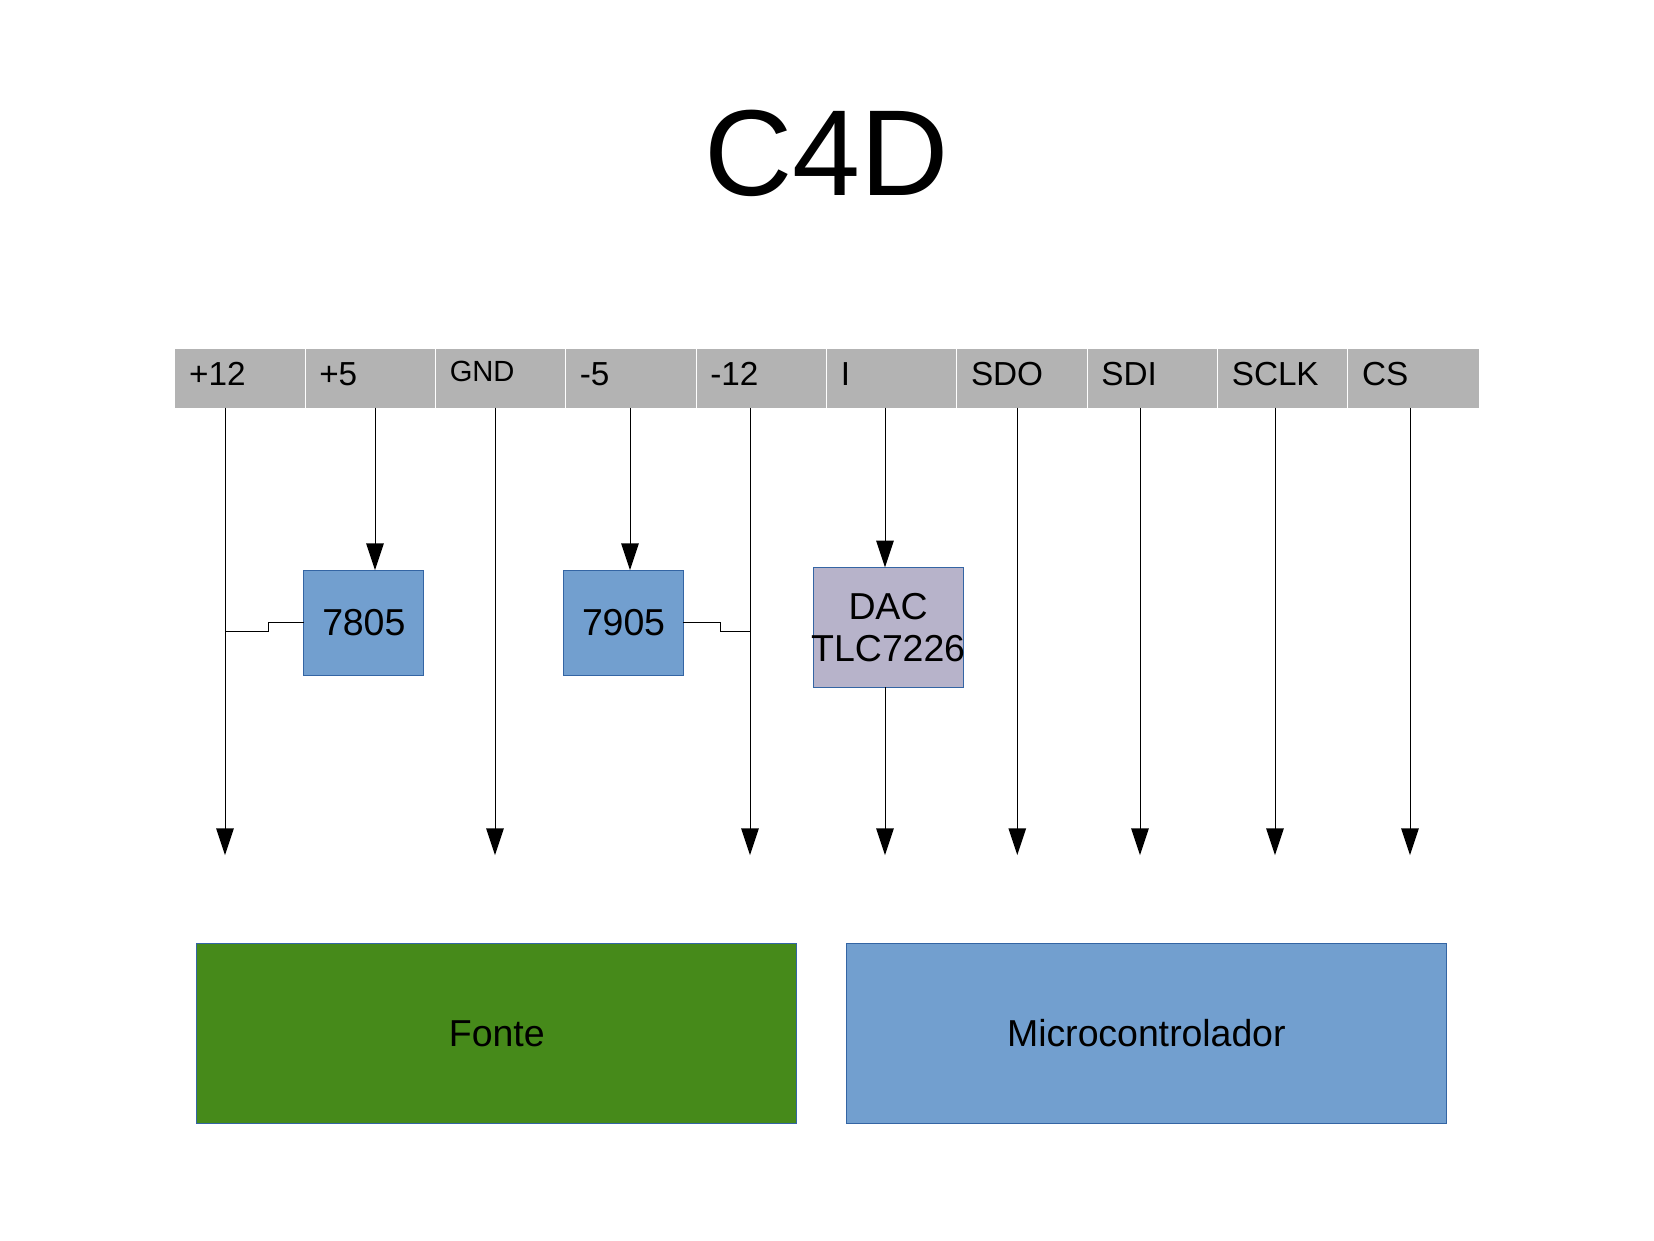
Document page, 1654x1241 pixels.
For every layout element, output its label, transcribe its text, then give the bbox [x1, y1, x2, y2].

text_box 7805 [303, 570, 424, 676]
table_header SCLK [1218, 349, 1347, 408]
table_header SDI [1088, 349, 1217, 408]
table_header -12 [697, 349, 826, 408]
text_box Fonte [196, 943, 797, 1124]
table_header I [827, 349, 956, 408]
table_header SDO [957, 349, 1087, 408]
title C4D [82, 49, 1571, 257]
table_header GND [436, 349, 565, 408]
text_box 7905 [563, 570, 684, 676]
table_header -5 [566, 349, 696, 408]
text_box Microcontrolador [846, 943, 1447, 1124]
table_header +5 [306, 349, 435, 408]
text_box DAC TLC7226 [813, 567, 964, 688]
table_header CS [1348, 349, 1479, 408]
table_header +12 [175, 349, 305, 408]
